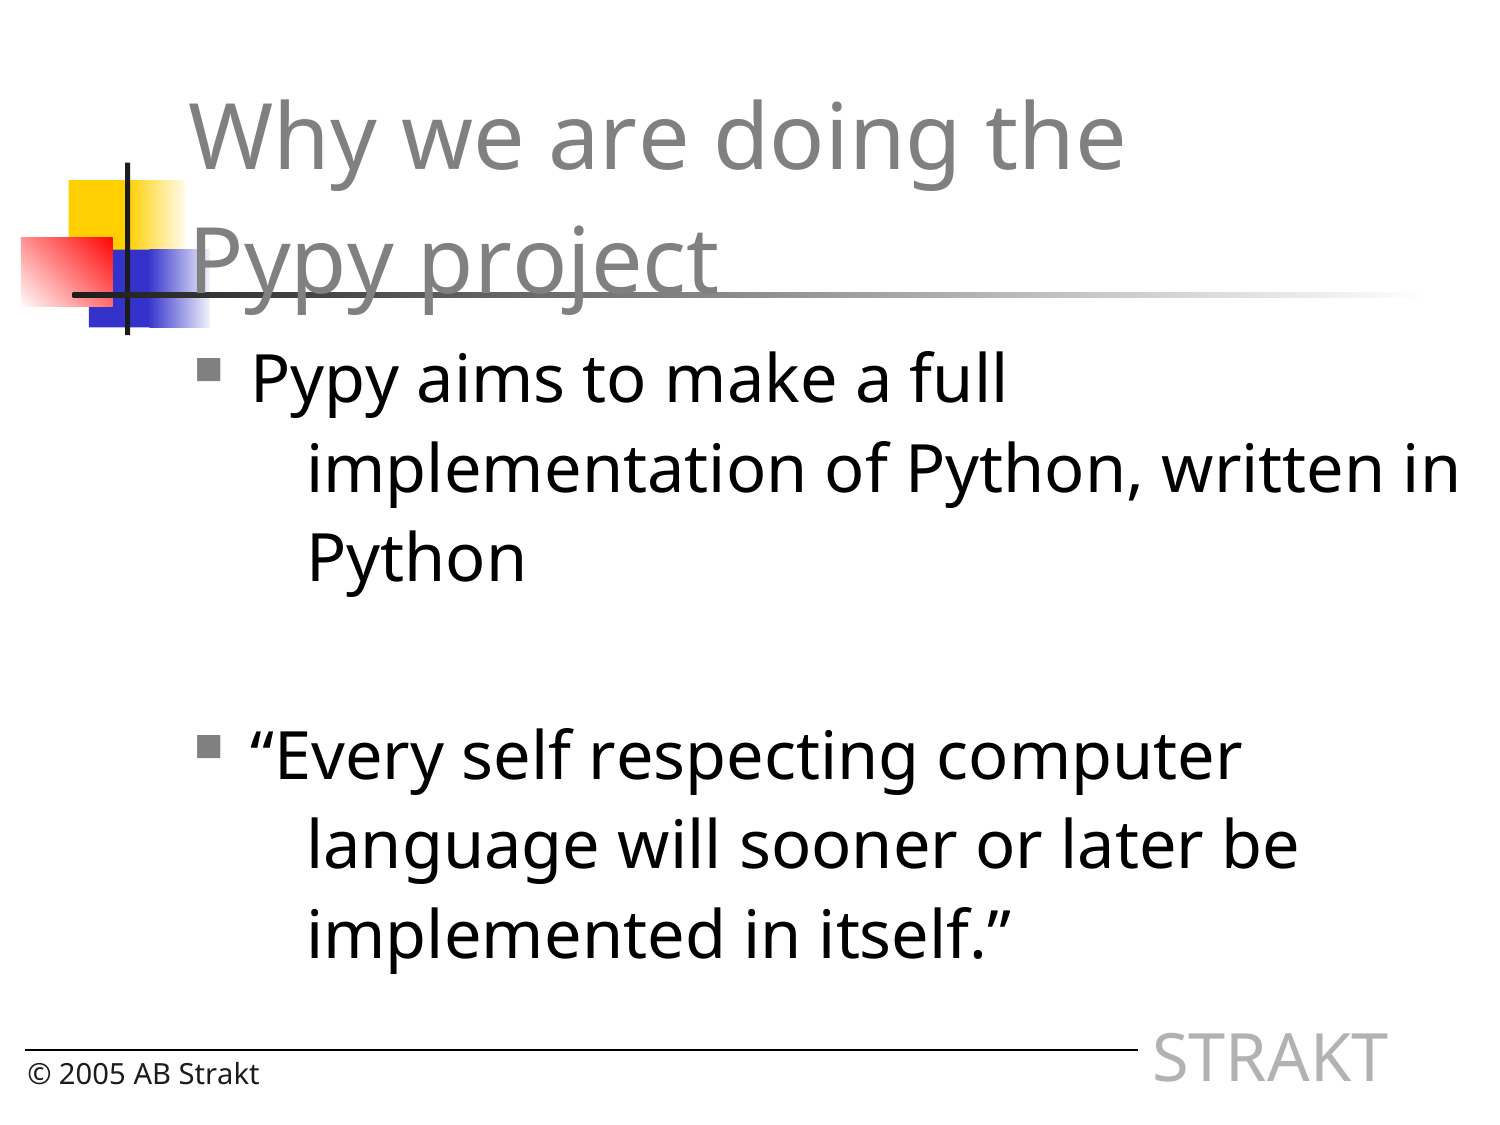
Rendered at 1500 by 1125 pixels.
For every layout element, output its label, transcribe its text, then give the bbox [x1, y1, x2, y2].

list Pypy aims to make a full implementation of Python, written in Python “Every self respecting computer language will sooner or later be implemented in itself.” [193, 331, 1469, 1007]
title Why we are doing the Pypy project [188, 84, 1468, 306]
